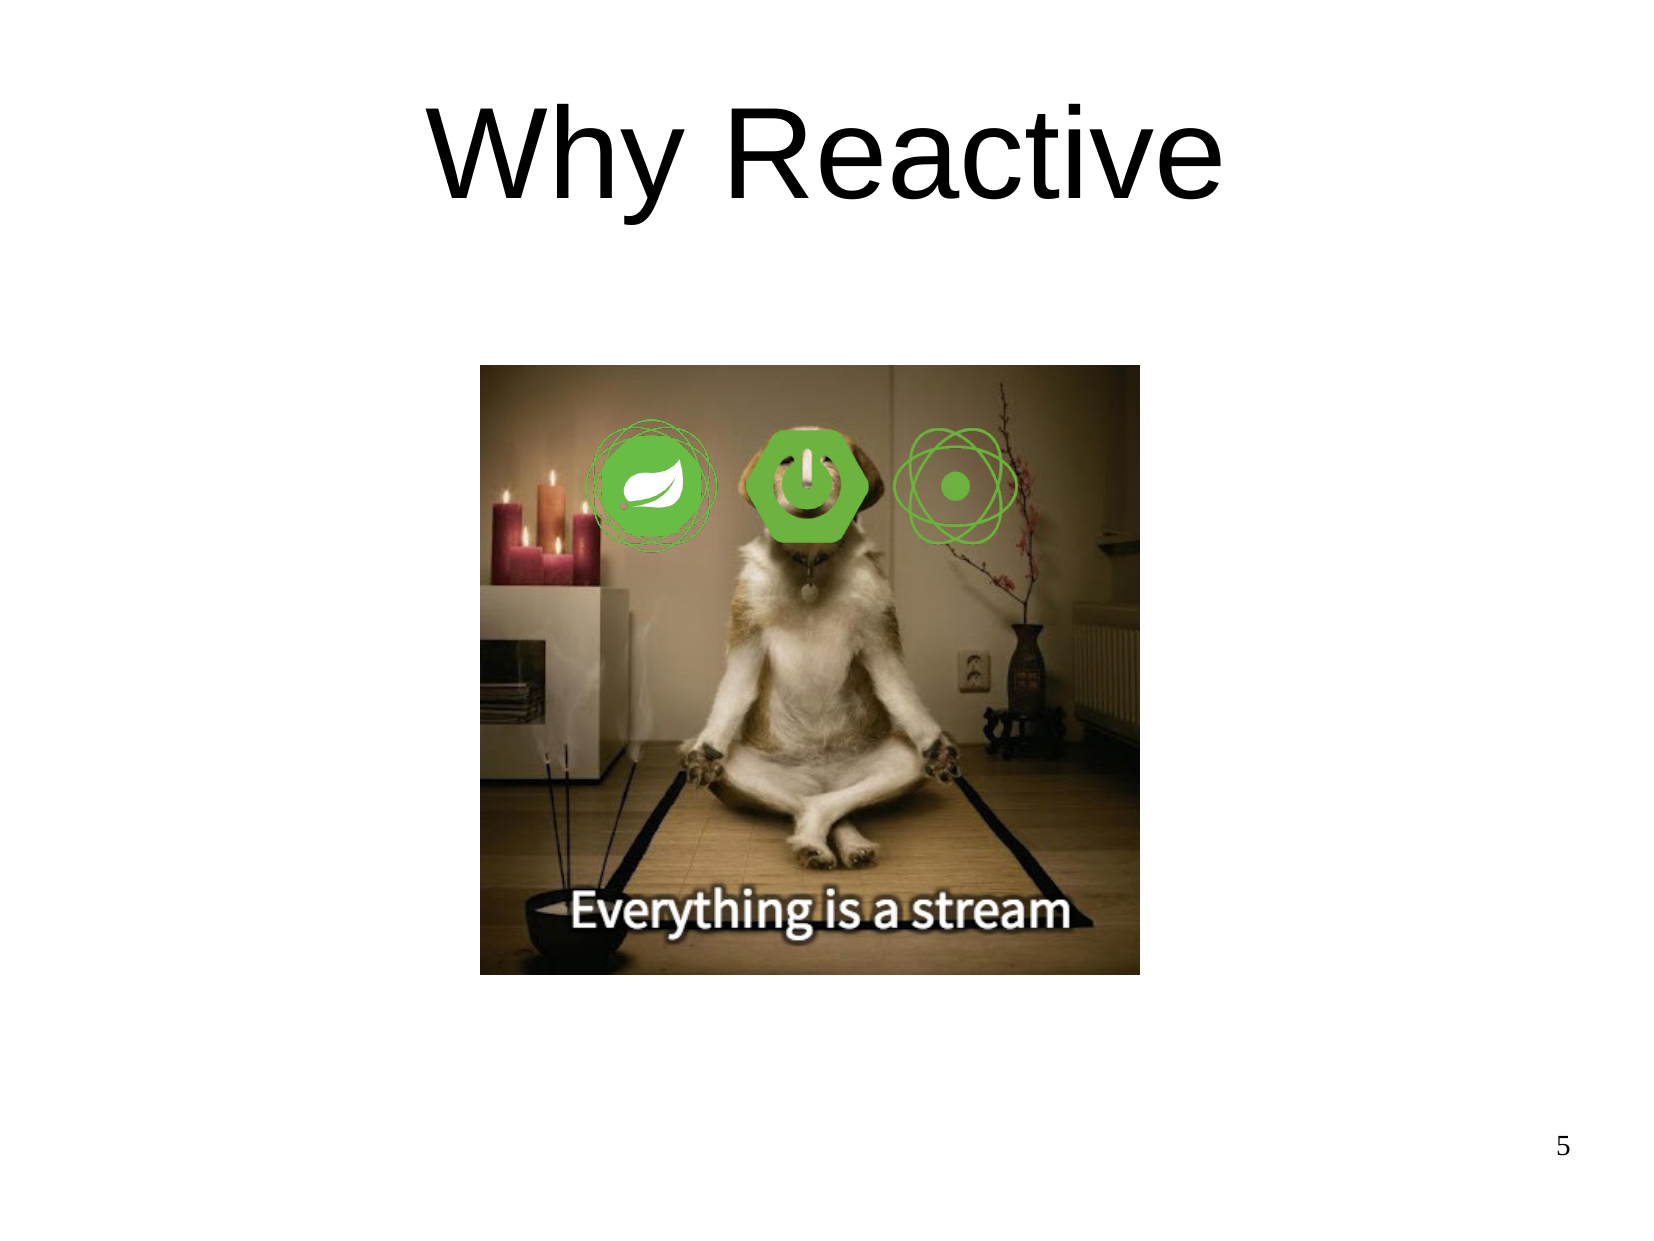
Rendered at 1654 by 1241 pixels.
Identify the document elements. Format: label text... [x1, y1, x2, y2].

picture [480, 365, 1140, 976]
title Why Reactive [82, 49, 1571, 257]
